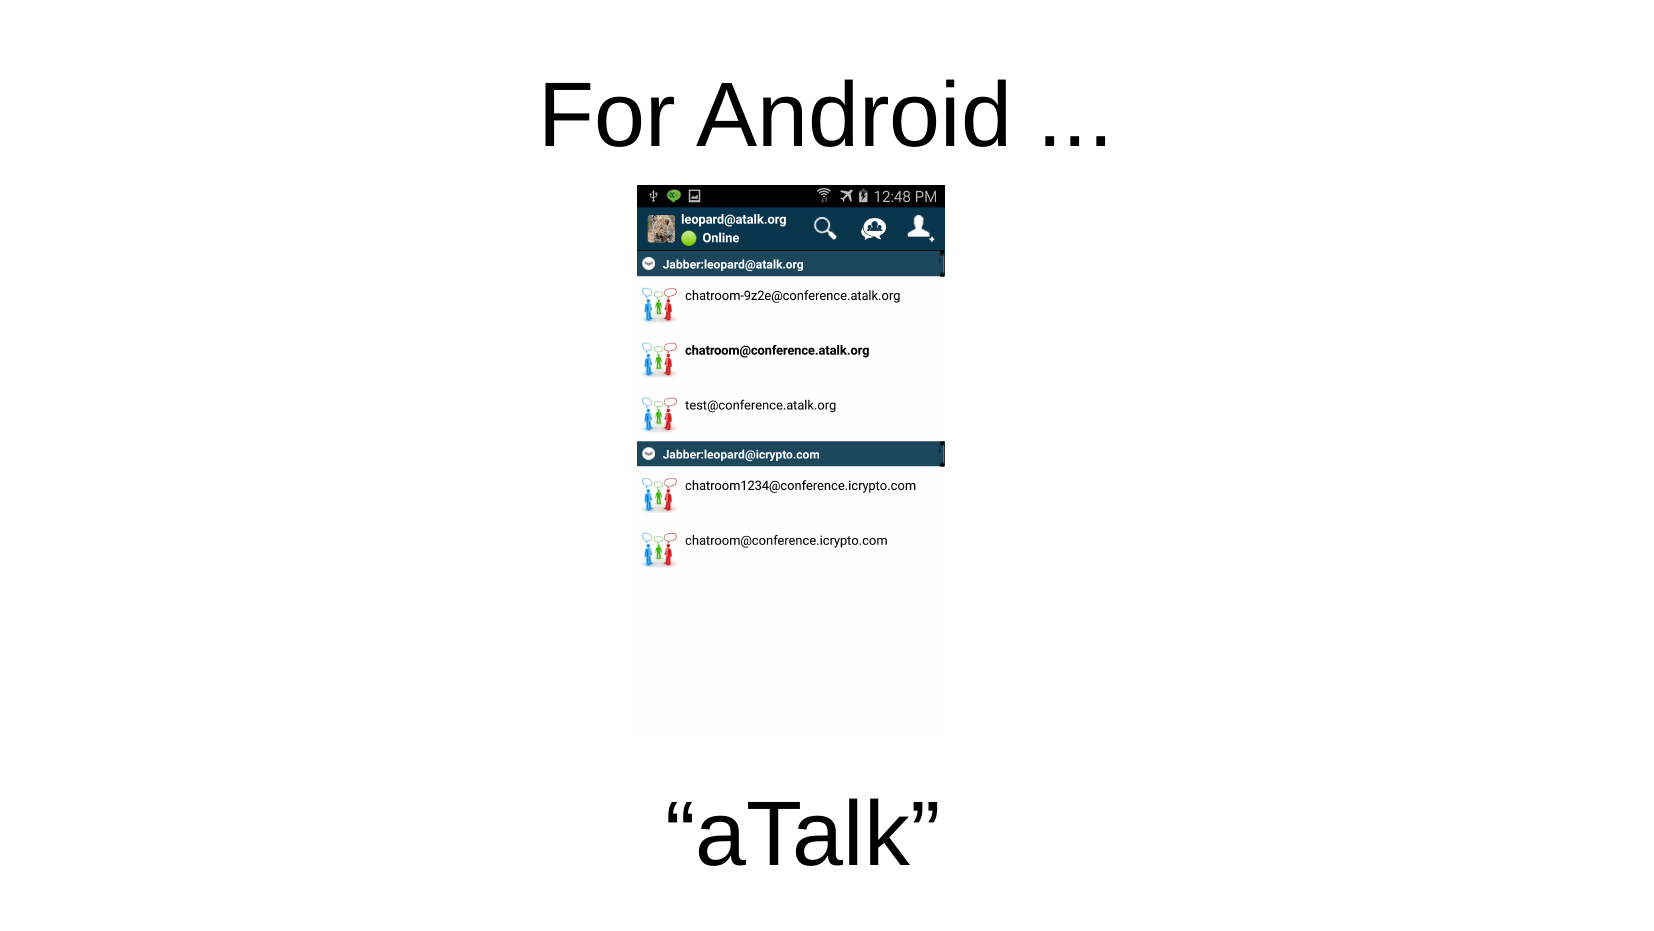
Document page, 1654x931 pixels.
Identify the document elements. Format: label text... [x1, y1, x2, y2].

title “aTalk” [59, 755, 1548, 912]
picture [637, 185, 945, 733]
title For Android ... [82, 37, 1571, 193]
